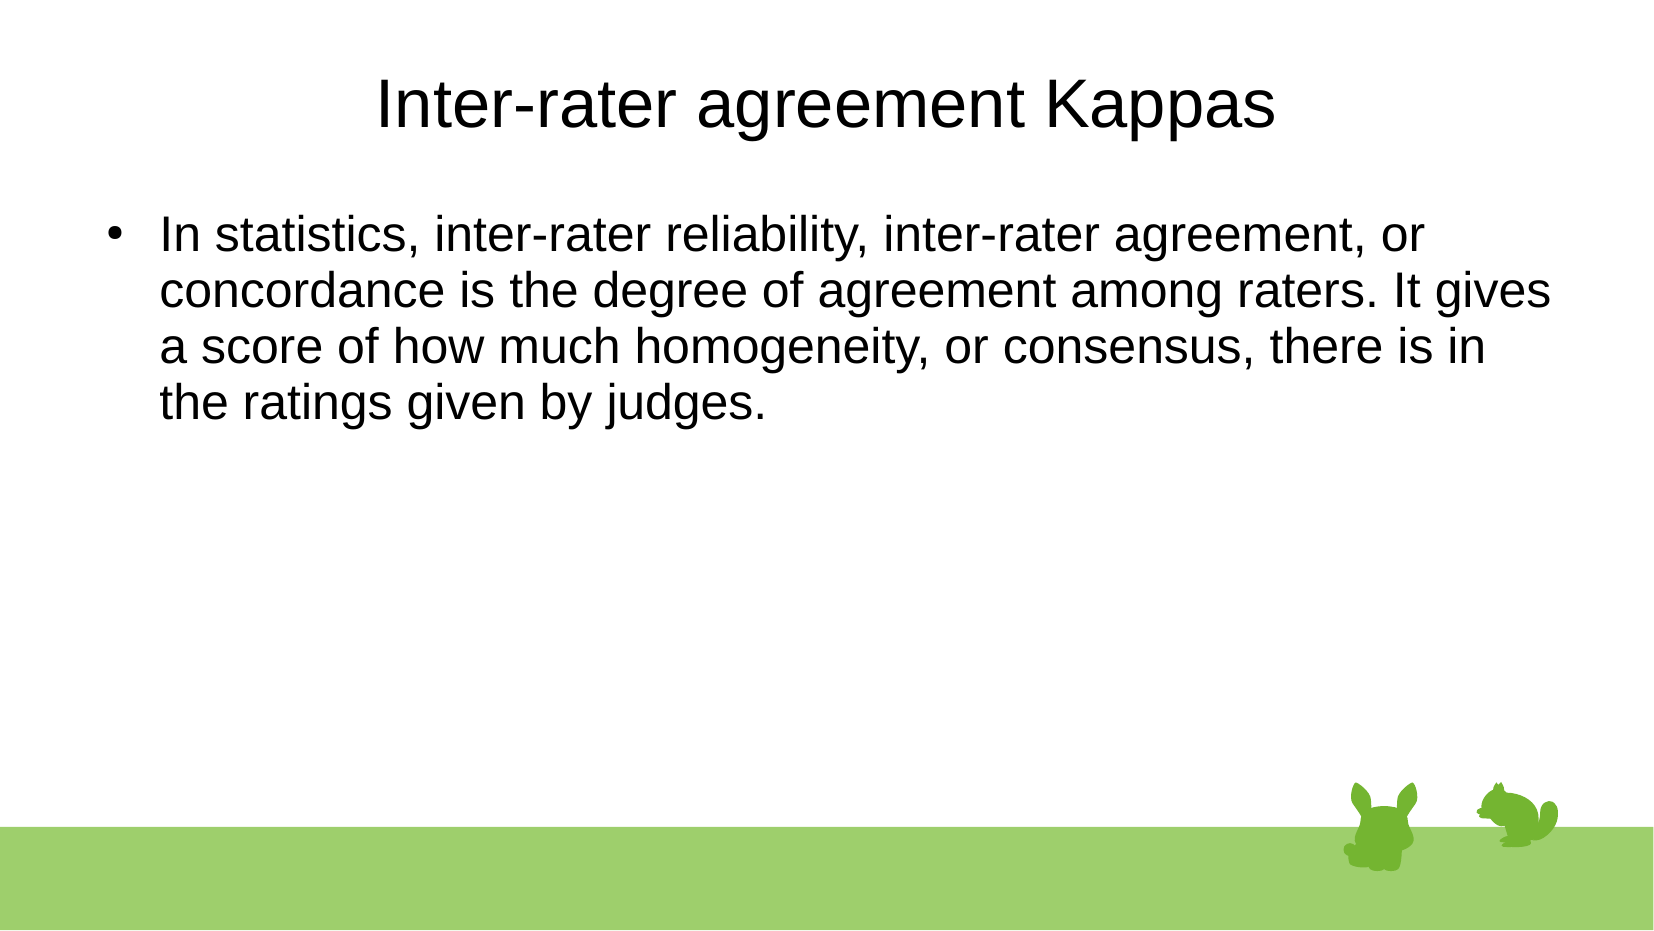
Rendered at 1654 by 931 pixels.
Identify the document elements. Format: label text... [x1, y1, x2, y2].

title Inter-rater agreement Kappas [88, 29, 1565, 178]
list In statistics, inter-rater reliability, inter-rater agreement, or concordance is the degree of agreement among raters. It gives a score of how much homogeneity, or consensus, there is in the ratings given by judges. [88, 206, 1565, 739]
